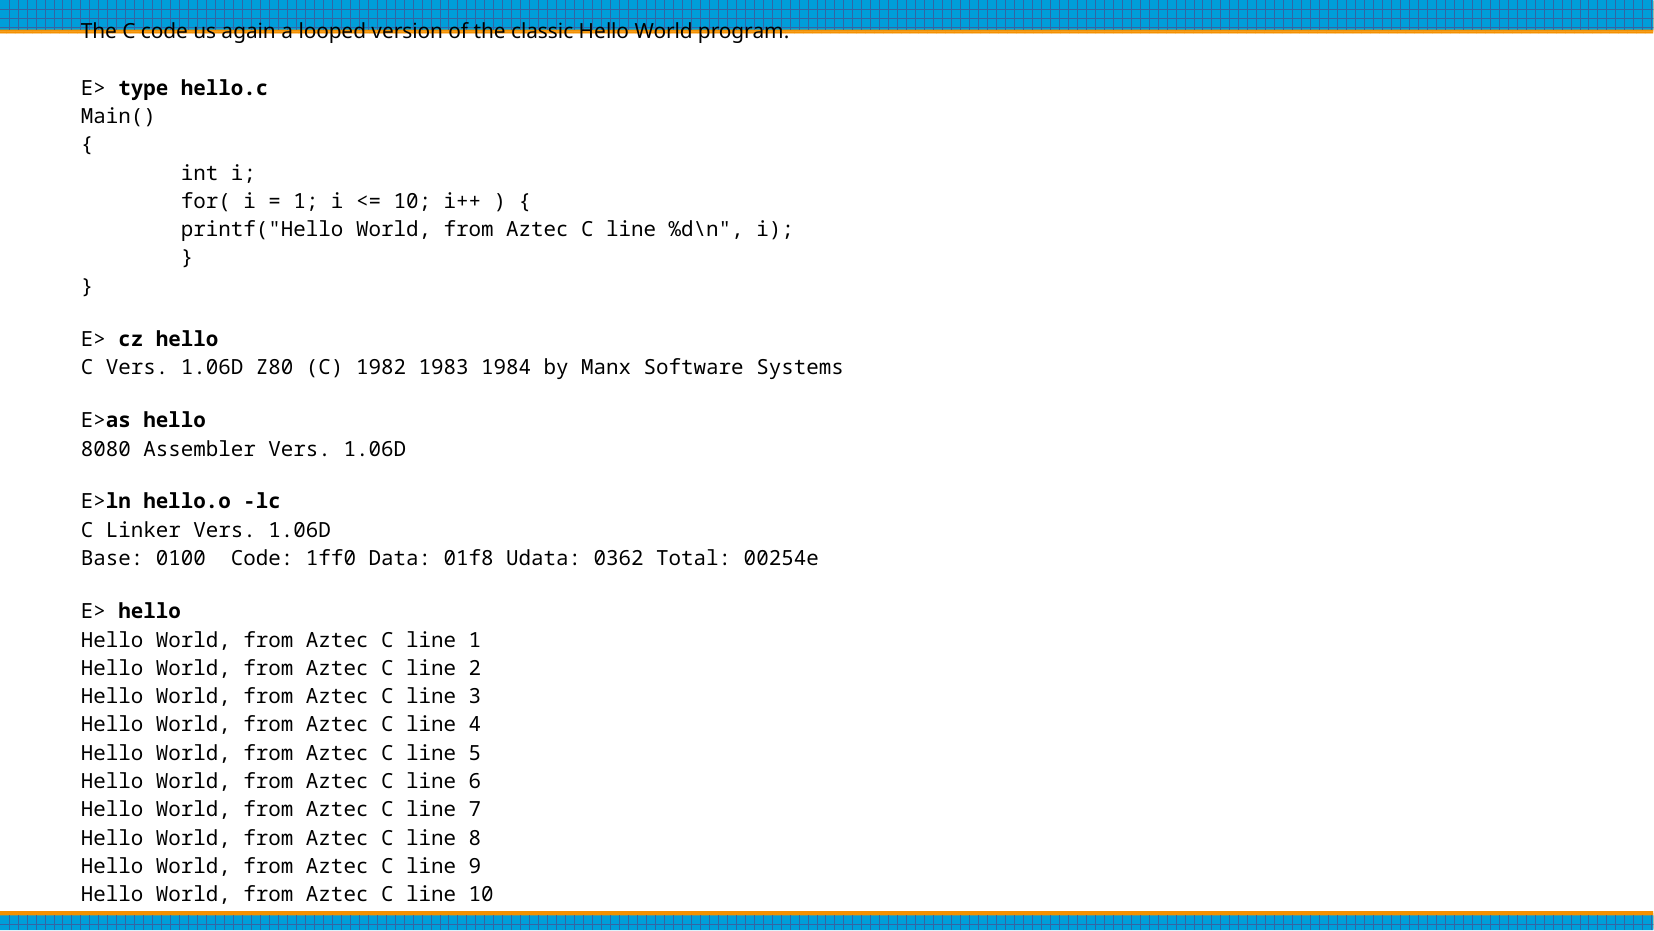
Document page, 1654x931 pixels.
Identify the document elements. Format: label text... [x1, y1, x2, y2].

text_box The C code us again a looped version of the classic Hello World program. E> type hello.c Main() { int i; for( i = 1; i <= 10; i++ ) { printf("Hello World, from Aztec C line %d\n", i); } } E> cz hello C Vers. 1.06D Z80 (C) 1982 1983 1984 by Manx Software Systems E>as hello 8080 Assembler Vers. 1.06D E>ln hello.o -lc C Linker Vers. 1.06D Base: 0100 Code: 1ff0 Data: 01f8 Udata: 0362 Total: 00254e E> hello Hello World, from Aztec C line 1 Hello World, from Aztec C line 2 Hello World, from Aztec C line 3 Hello World, from Aztec C line 4 Hello World, from Aztec C line 5 Hello World, from Aztec C line 6 Hello World, from Aztec C line 7 Hello World, from Aztec C line 8 Hello World, from Aztec C line 9 Hello World, from Aztec C line 10 E> [75, 112, 1270, 865]
